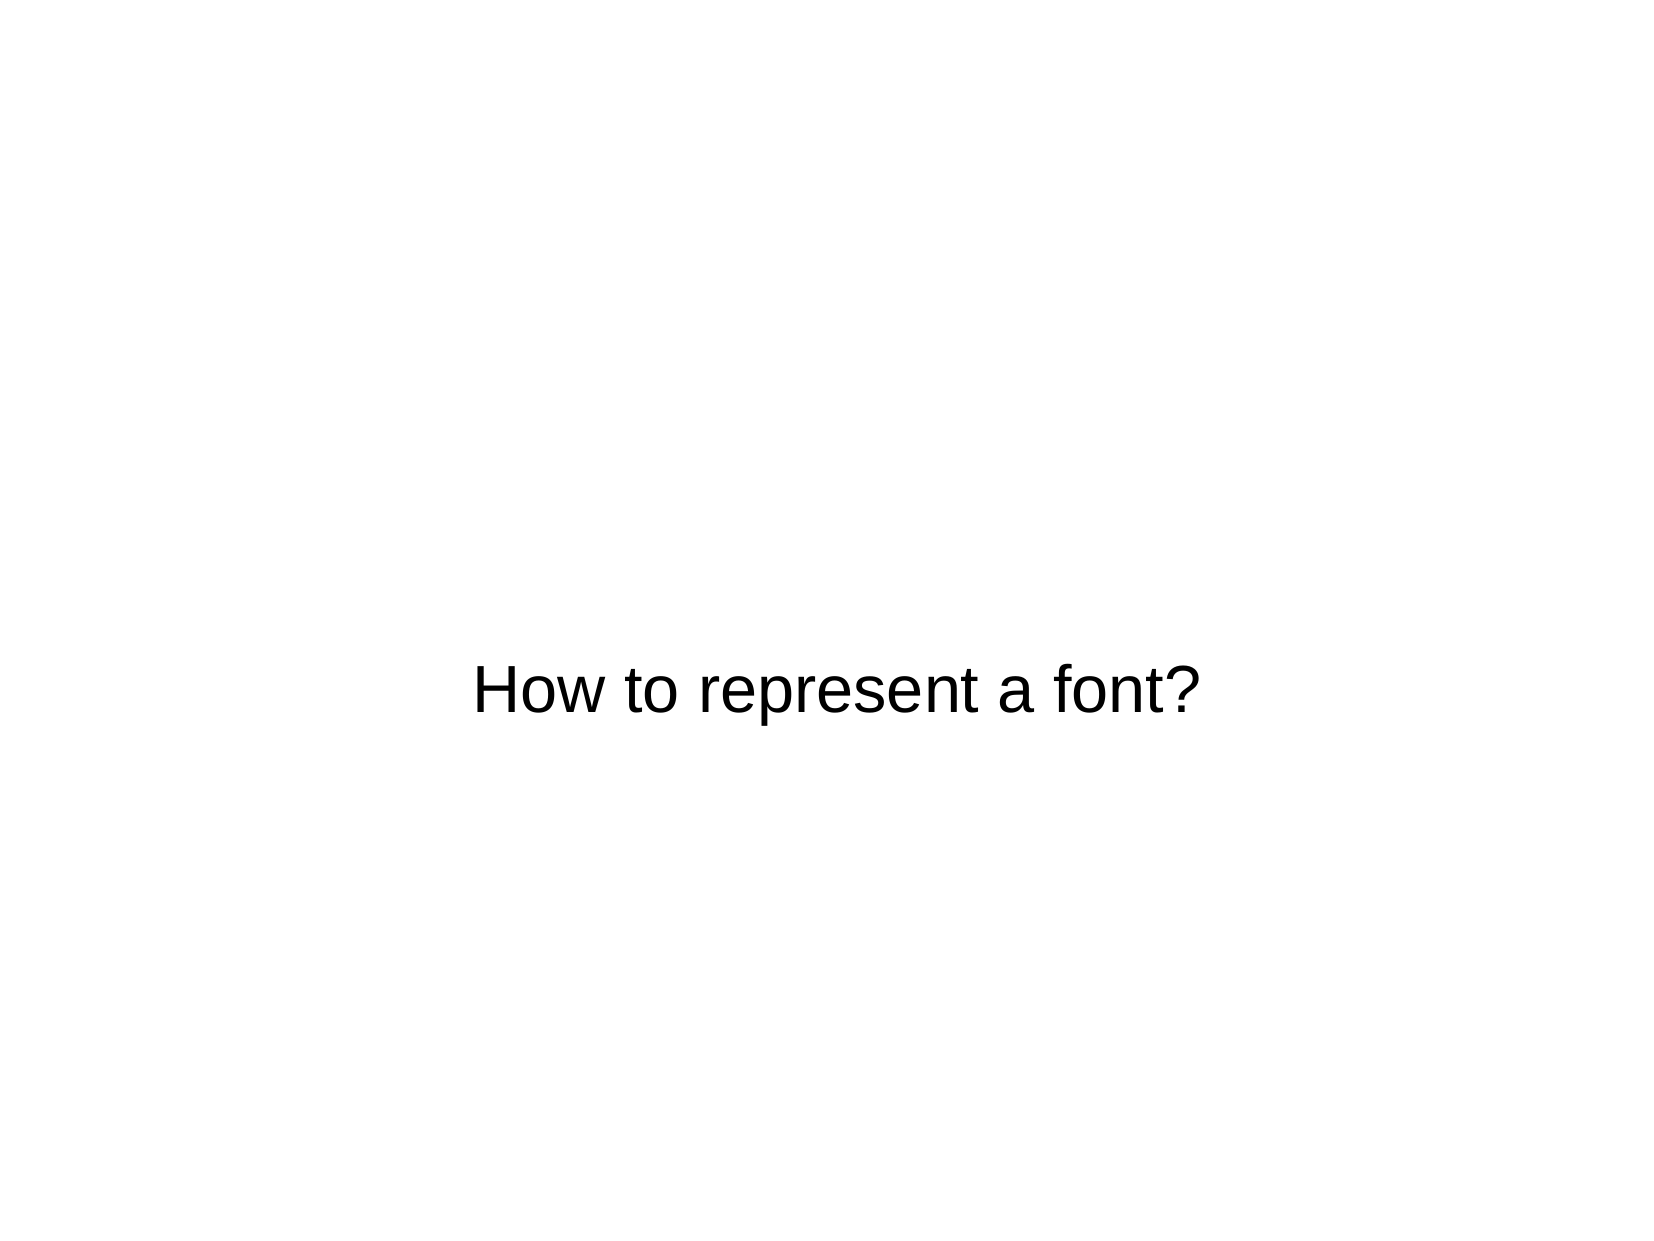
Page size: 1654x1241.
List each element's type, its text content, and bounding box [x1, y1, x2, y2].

subtitle How to represent a font? [22, 226, 1652, 1152]
